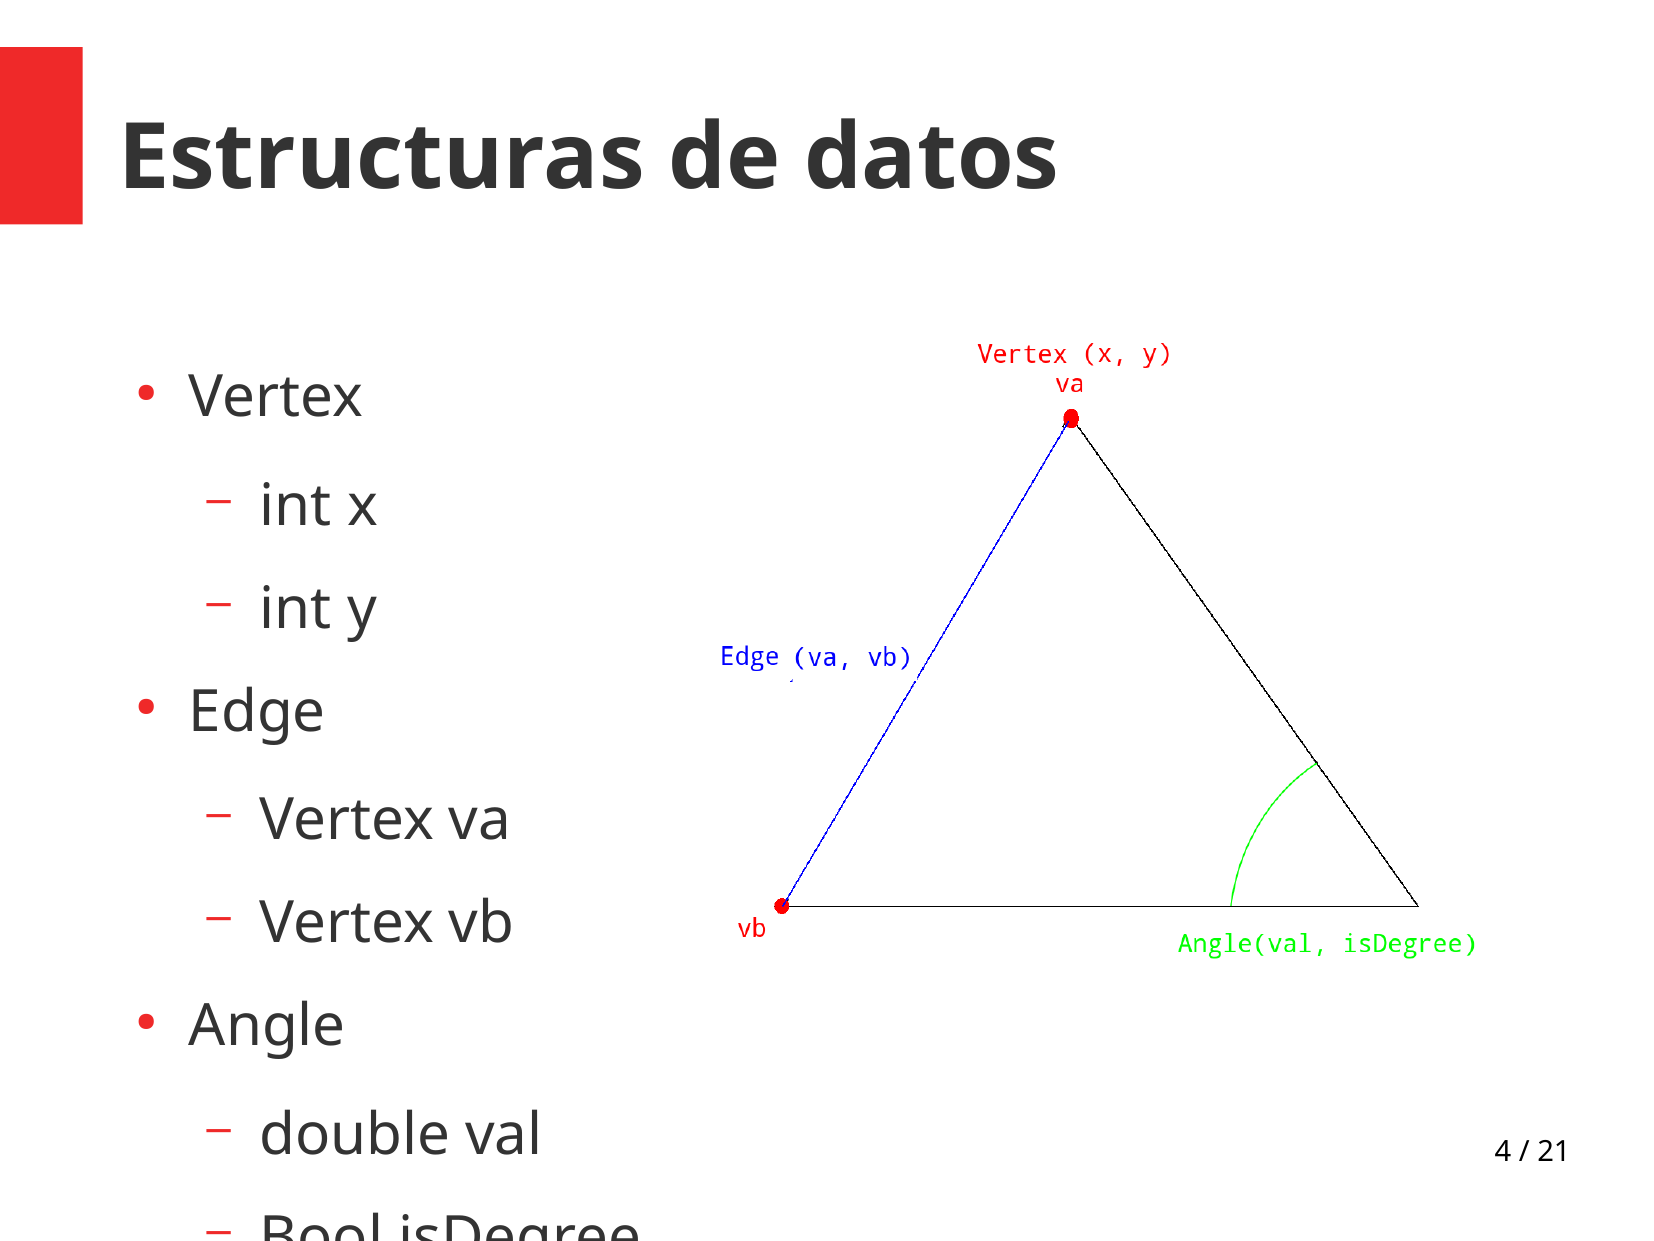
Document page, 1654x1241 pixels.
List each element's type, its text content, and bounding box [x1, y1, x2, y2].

title Estructuras de datos [118, 49, 1571, 257]
picture [685, 318, 1546, 1047]
list Vertex int x int y Edge Vertex va Vertex vb Angle double val Bool isDegree [118, 354, 1536, 1074]
